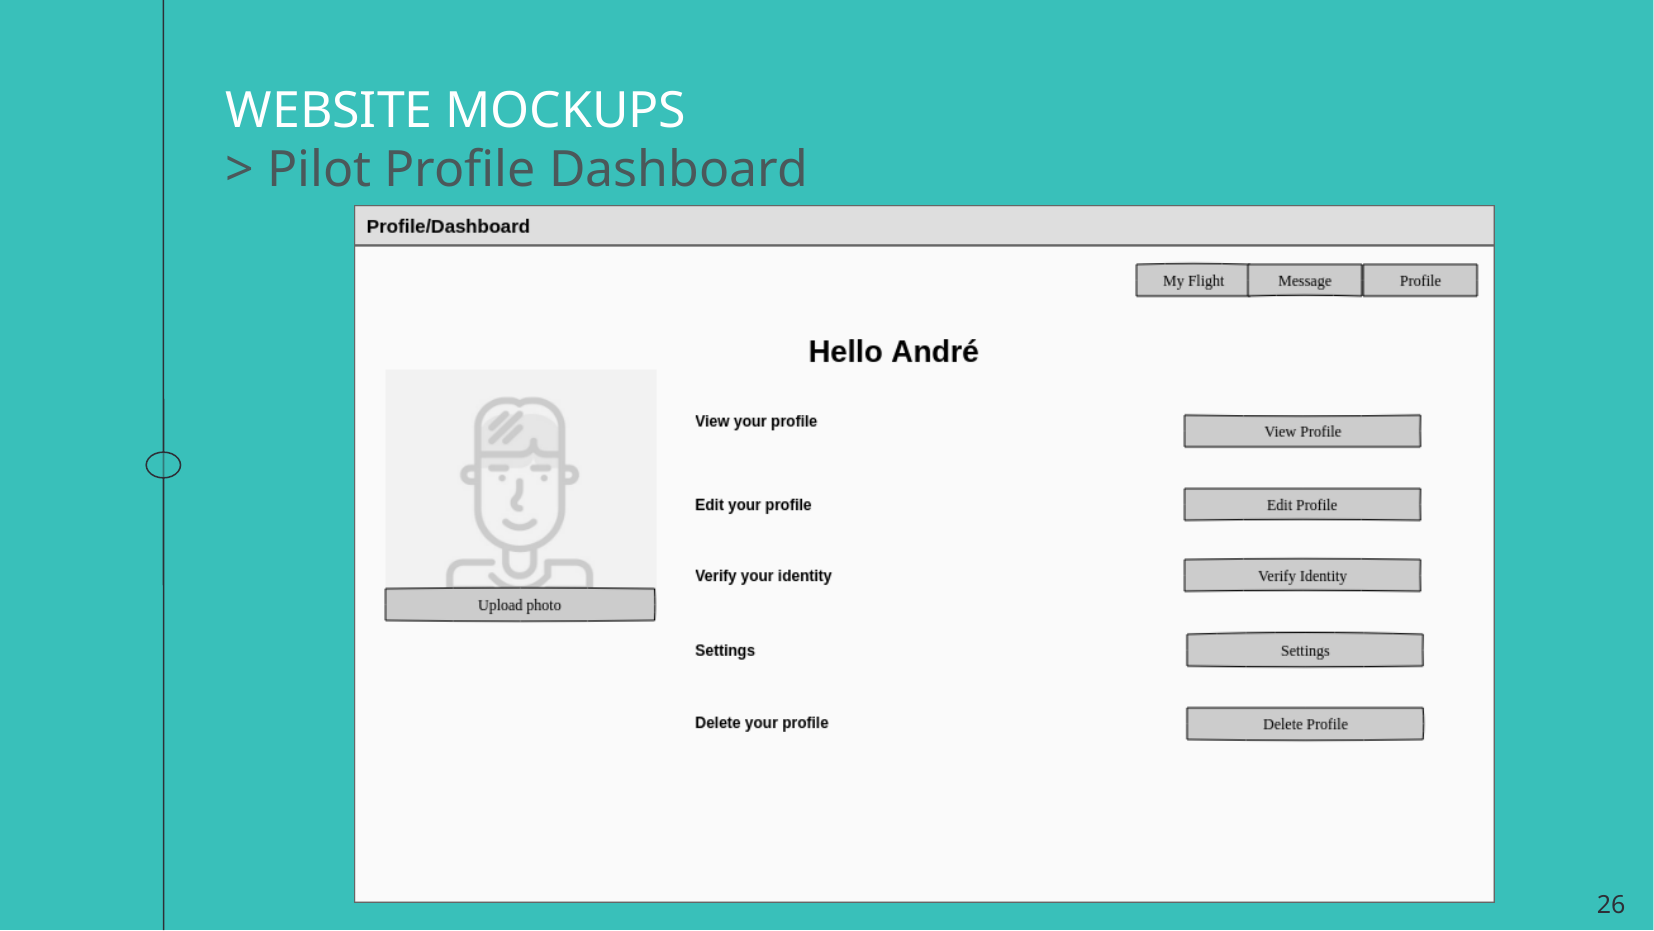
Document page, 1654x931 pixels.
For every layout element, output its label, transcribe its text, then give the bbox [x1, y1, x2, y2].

title > Pilot Profile Dashboard [210, 153, 1451, 212]
picture [354, 205, 1495, 903]
slide_number <numéro> [1541, 873, 1641, 931]
title WEBSITE MOCKUPS [210, 90, 1451, 153]
